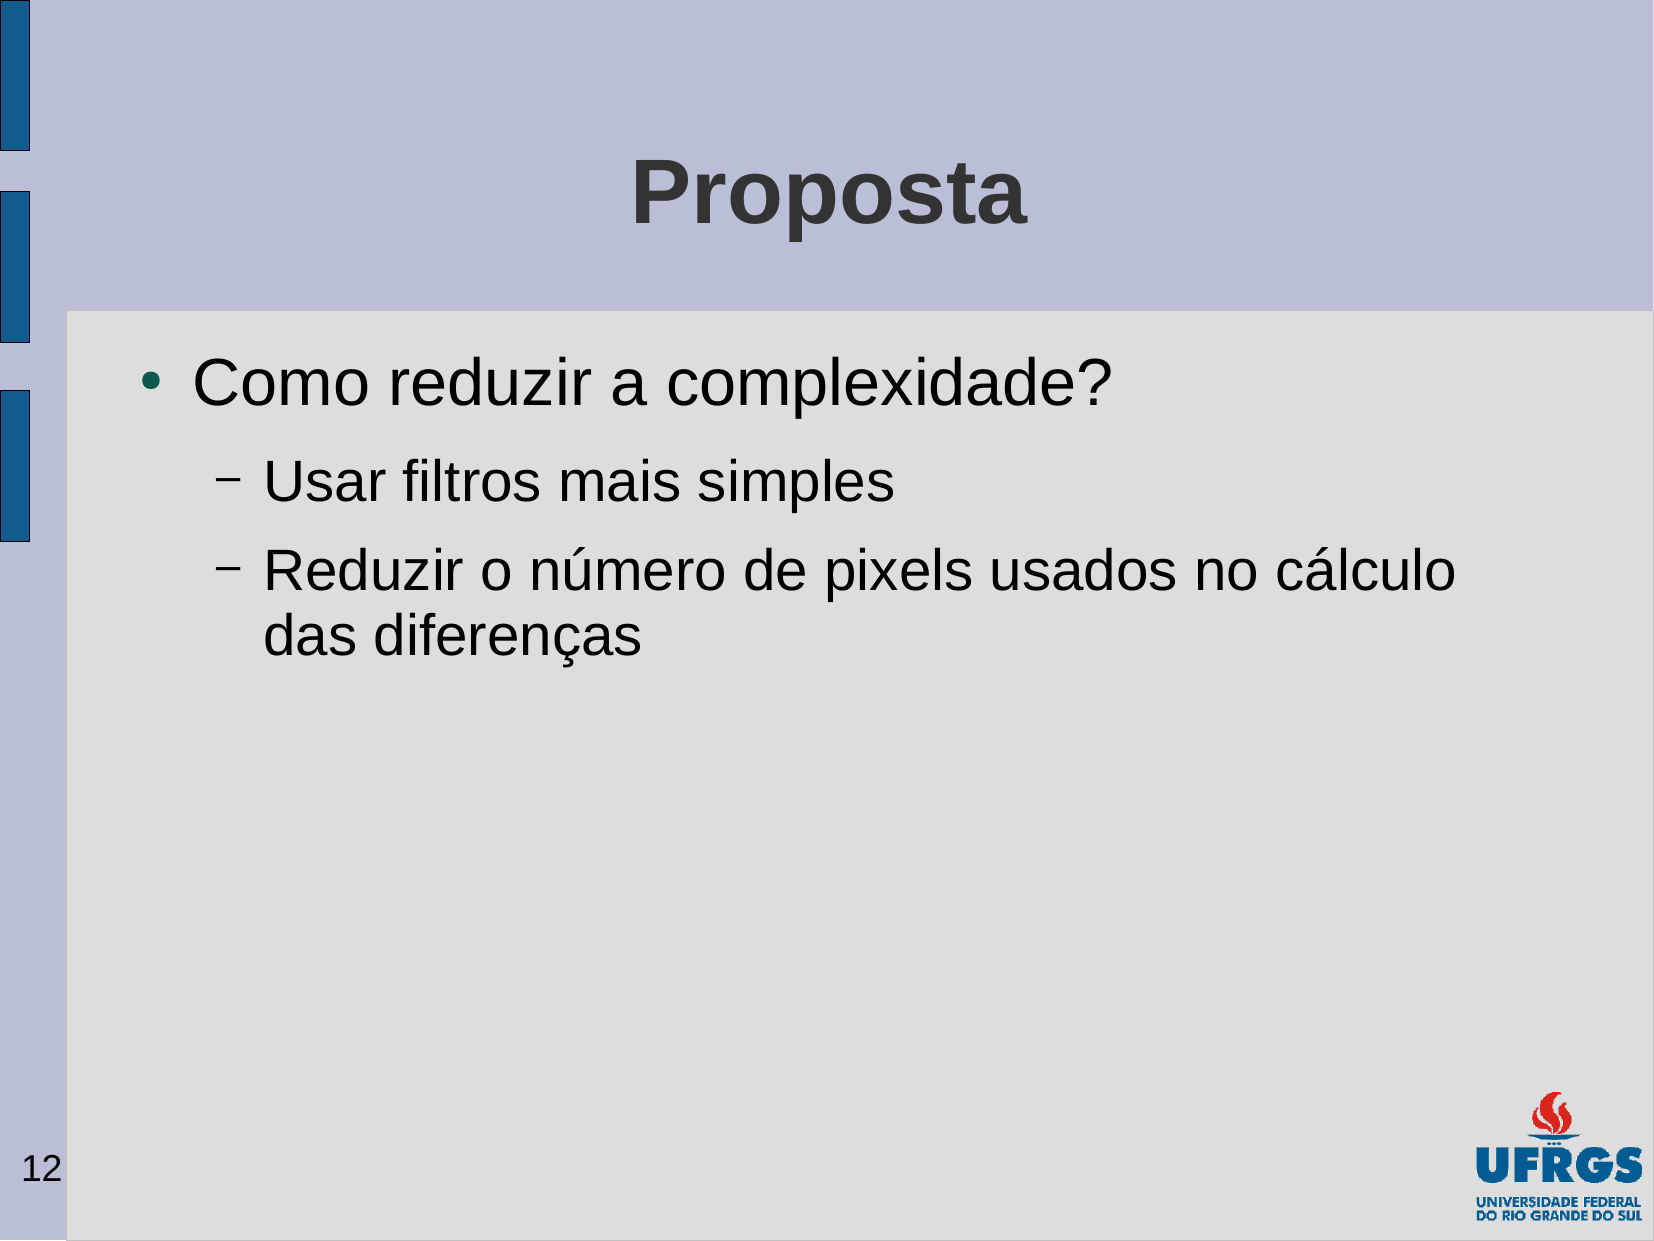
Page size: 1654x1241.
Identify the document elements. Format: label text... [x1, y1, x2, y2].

list Como reduzir a complexidade? Usar filtros mais simples Reduzir o número de pixels usados no cálculo das diferenças [121, 344, 1534, 1064]
picture [1476, 1092, 1642, 1221]
title Proposta [123, 88, 1536, 296]
